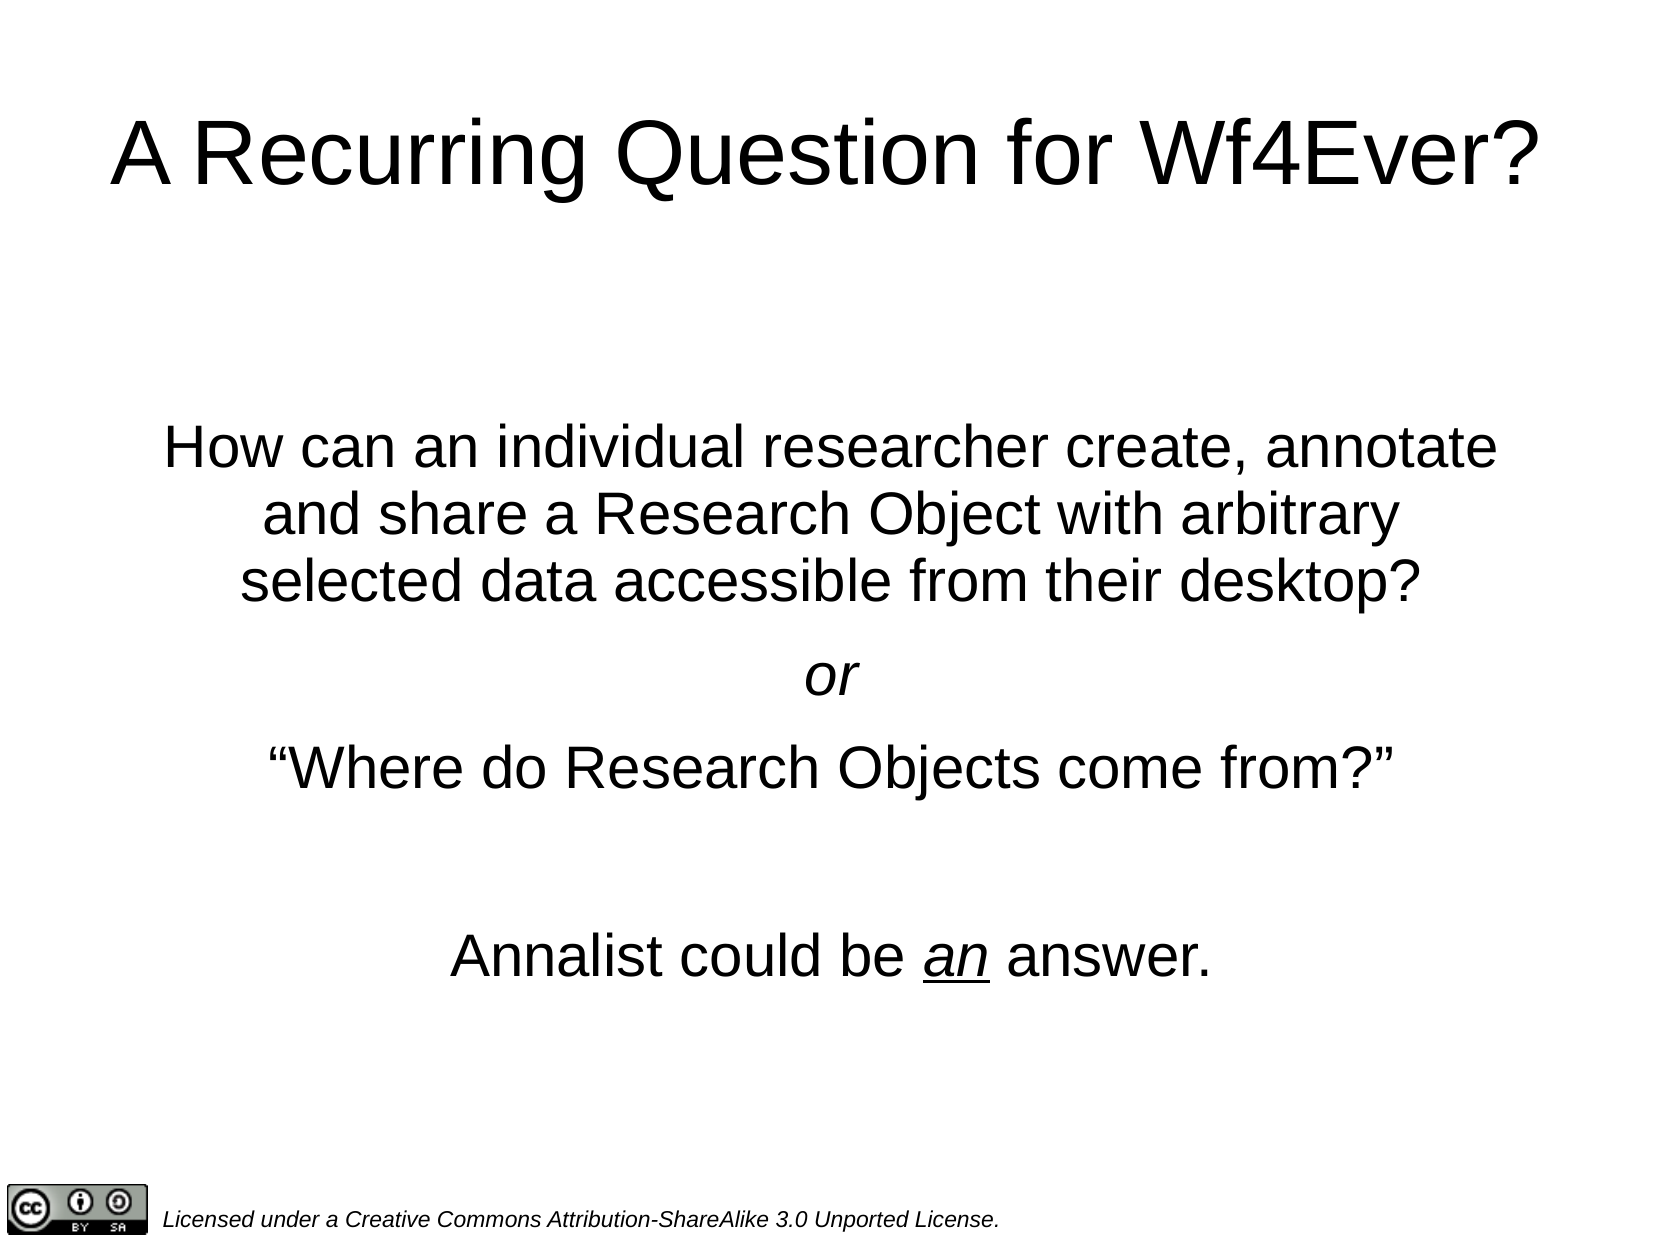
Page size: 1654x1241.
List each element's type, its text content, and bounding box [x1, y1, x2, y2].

list How can an individual researcher create, annotate and share a Research Object with arbitrary selected data accessible from their desktop? or “Where do Research Objects come from?” Annalist could be an answer. [163, 413, 1501, 1004]
picture [7, 1184, 148, 1235]
title A Recurring Question for Wf4Ever? [82, 49, 1571, 257]
